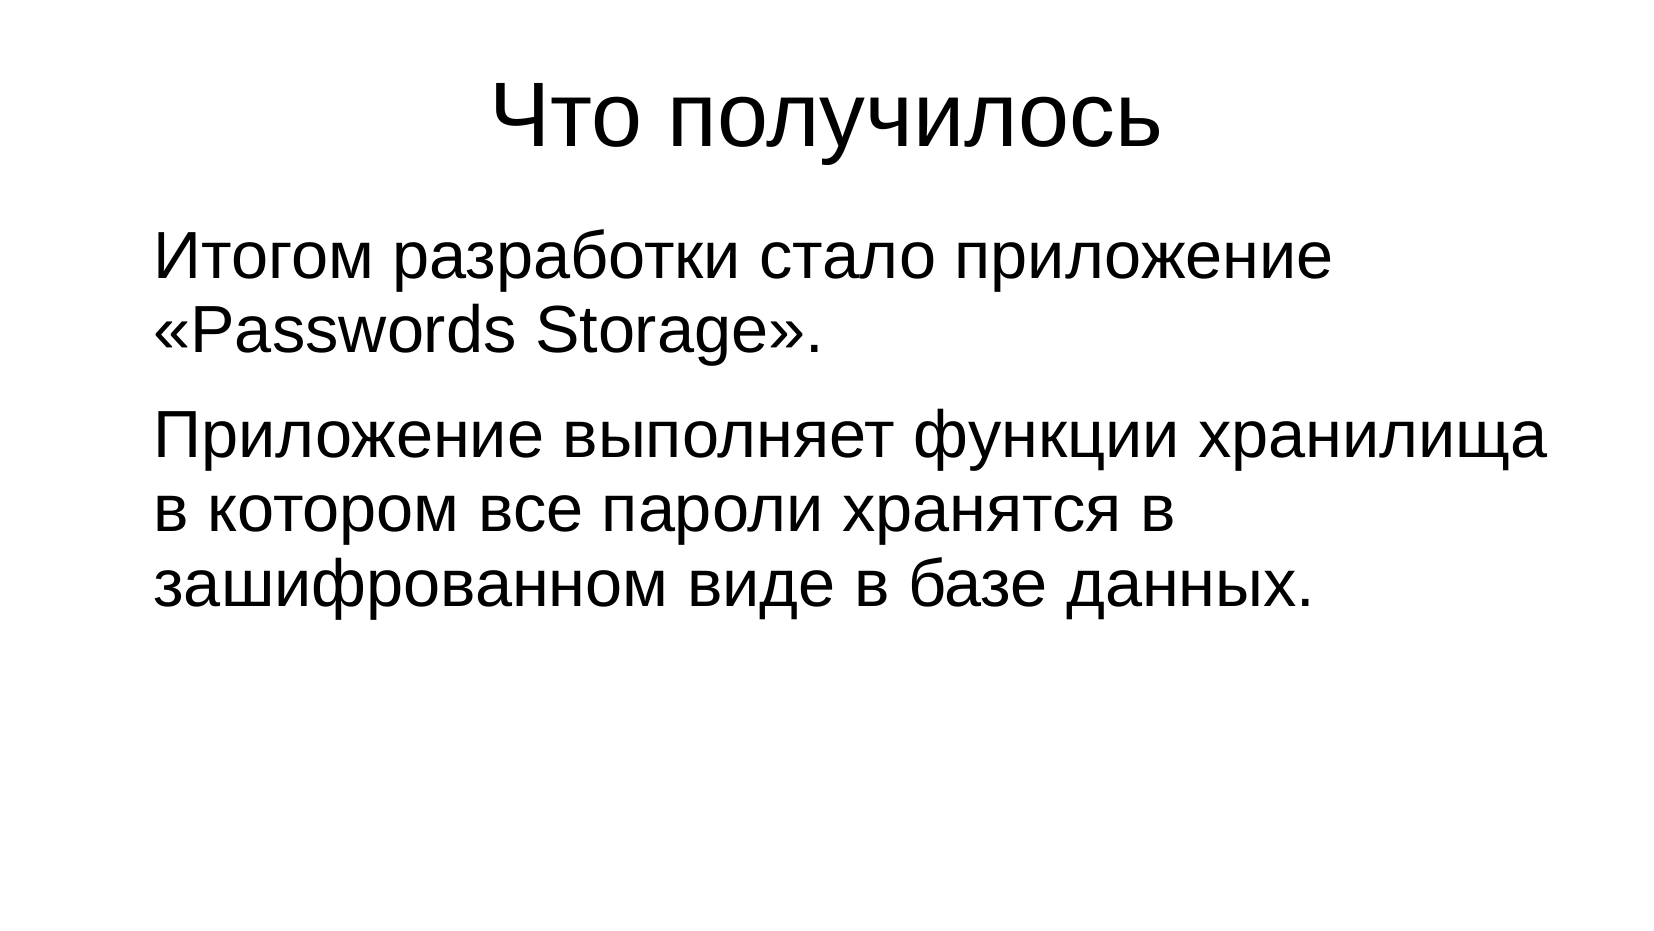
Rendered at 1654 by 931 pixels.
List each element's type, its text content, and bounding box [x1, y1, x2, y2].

title Что получилось [82, 37, 1571, 193]
list Итогом разработки стало приложение «Passwords Storage». Приложение выполняет функции хранилища в котором все пароли хранятся в зашифрованном виде в базе данных. [82, 217, 1571, 758]
